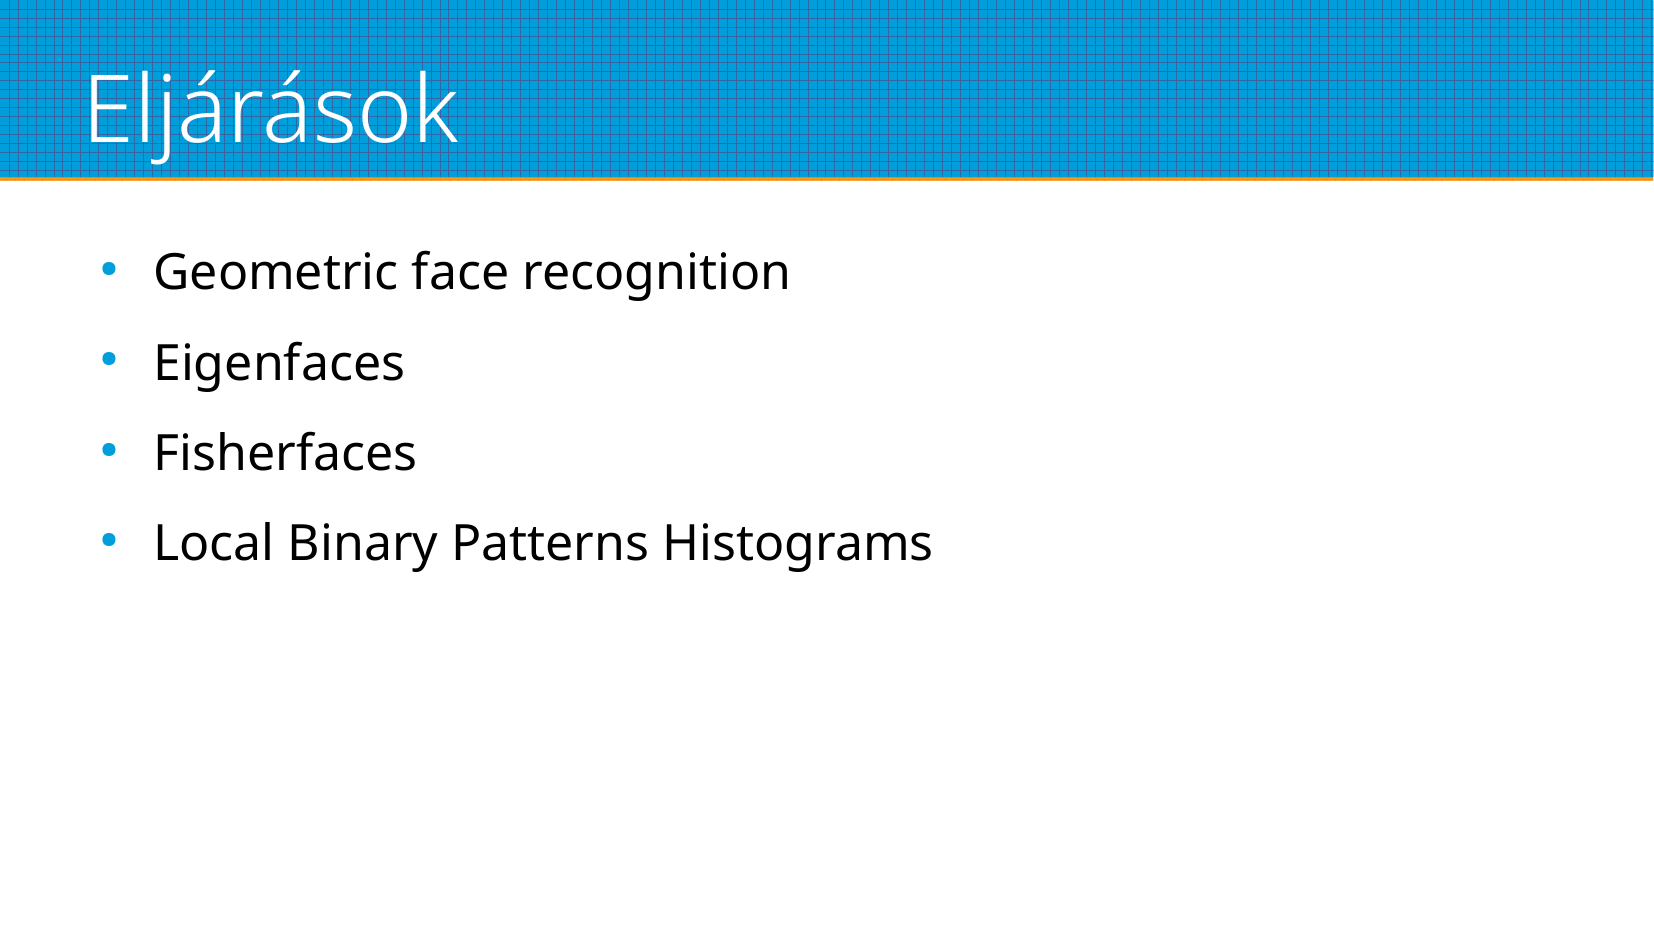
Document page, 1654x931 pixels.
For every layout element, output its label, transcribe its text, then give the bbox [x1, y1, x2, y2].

title Eljárások [82, 14, 1571, 171]
list Geometric face recognition Eigenfaces Fisherfaces Local Binary Patterns Histograms [82, 236, 1563, 811]
